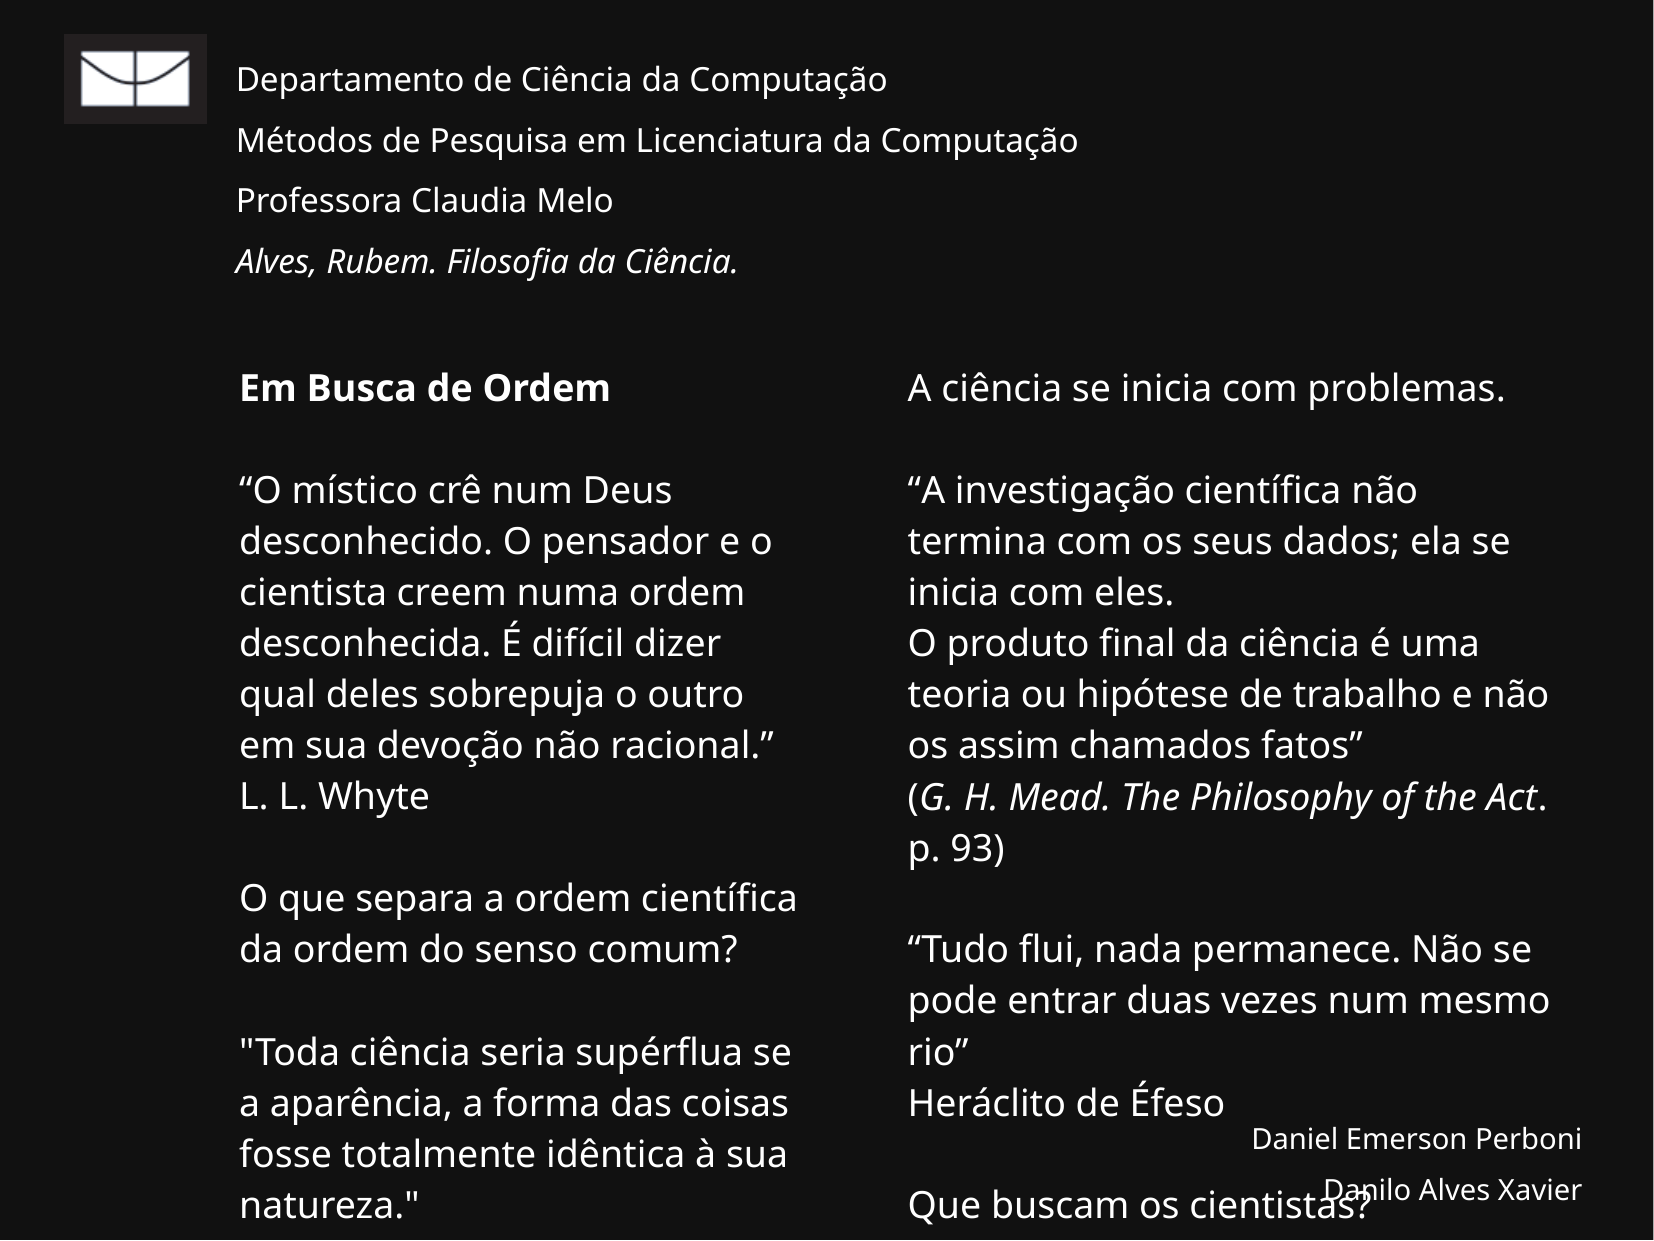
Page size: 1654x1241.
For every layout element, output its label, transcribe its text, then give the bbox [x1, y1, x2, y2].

table_cell Métodos de Pesquisa em Licenciatura da Computação [221, 109, 1583, 169]
picture [64, 34, 207, 124]
table_header Daniel Emerson Perboni [1087, 1112, 1589, 1164]
text_box A ciência se inicia com problemas. “A investigação científica não termina com os seus dados; ela se inicia com eles. O produto final da ciência é uma teoria ou hipótese de trabalho e não os assim chamados fatos” (G. H. Mead. The Philosophy of the Act. p. 93) “Tudo flui, nada permanece. Não se pode entrar duas vezes num mesmo rio” Heráclito de Éfeso Que buscam os cientistas? [893, 354, 1571, 960]
table_cell Alves, Rubem. Filosofia da Ciência. [221, 230, 1583, 291]
table_header Departamento de Ciência da Computação [221, 48, 1583, 109]
table_cell Danilo Alves Xavier [1087, 1164, 1589, 1215]
text_box Em Busca de Ordem “O místico crê num Deus desconhecido. O pensador e o cientista creem numa ordem desconhecida. É difícil dizer qual deles sobrepuja o outro em sua devoção não racional.” L. L. Whyte O que separa a ordem científica da ordem do senso comum? "Toda ciência seria supérflua se a aparência, a forma das coisas fosse totalmente idêntica à sua natureza." (Marx. O Capital, v. III, 1894. p. 951). [224, 354, 815, 1029]
table_cell Professora Claudia Melo [221, 169, 1583, 230]
